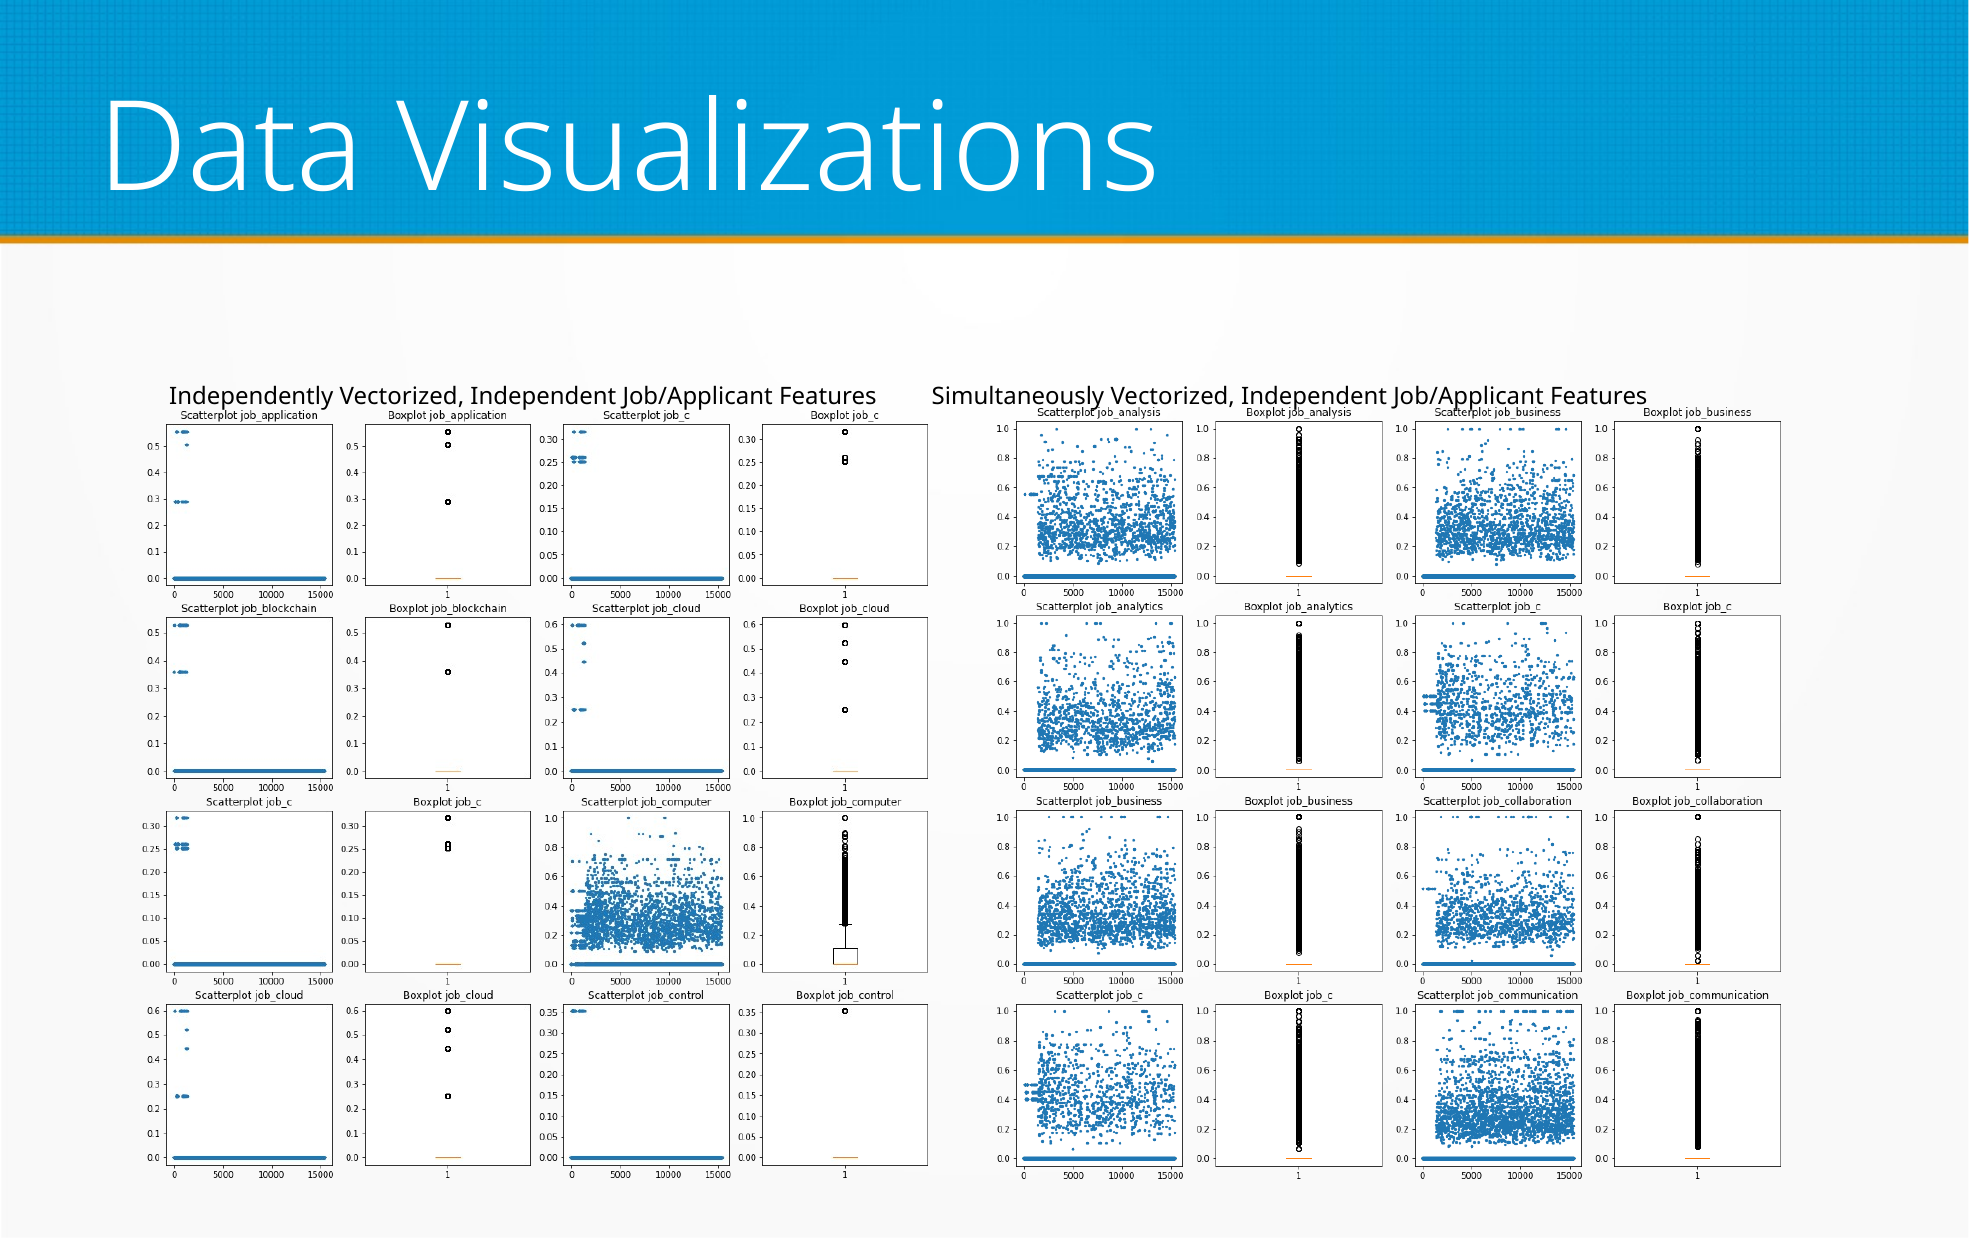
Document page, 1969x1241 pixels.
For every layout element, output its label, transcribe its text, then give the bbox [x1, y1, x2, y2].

title Data Visualizations [98, 19, 1870, 227]
list Independently Vectorized, Independent Job/Applicant Features Simultaneously Vectorized, Independent Job/Applicant Features [98, 315, 1861, 680]
picture [0, 233, 1969, 1241]
